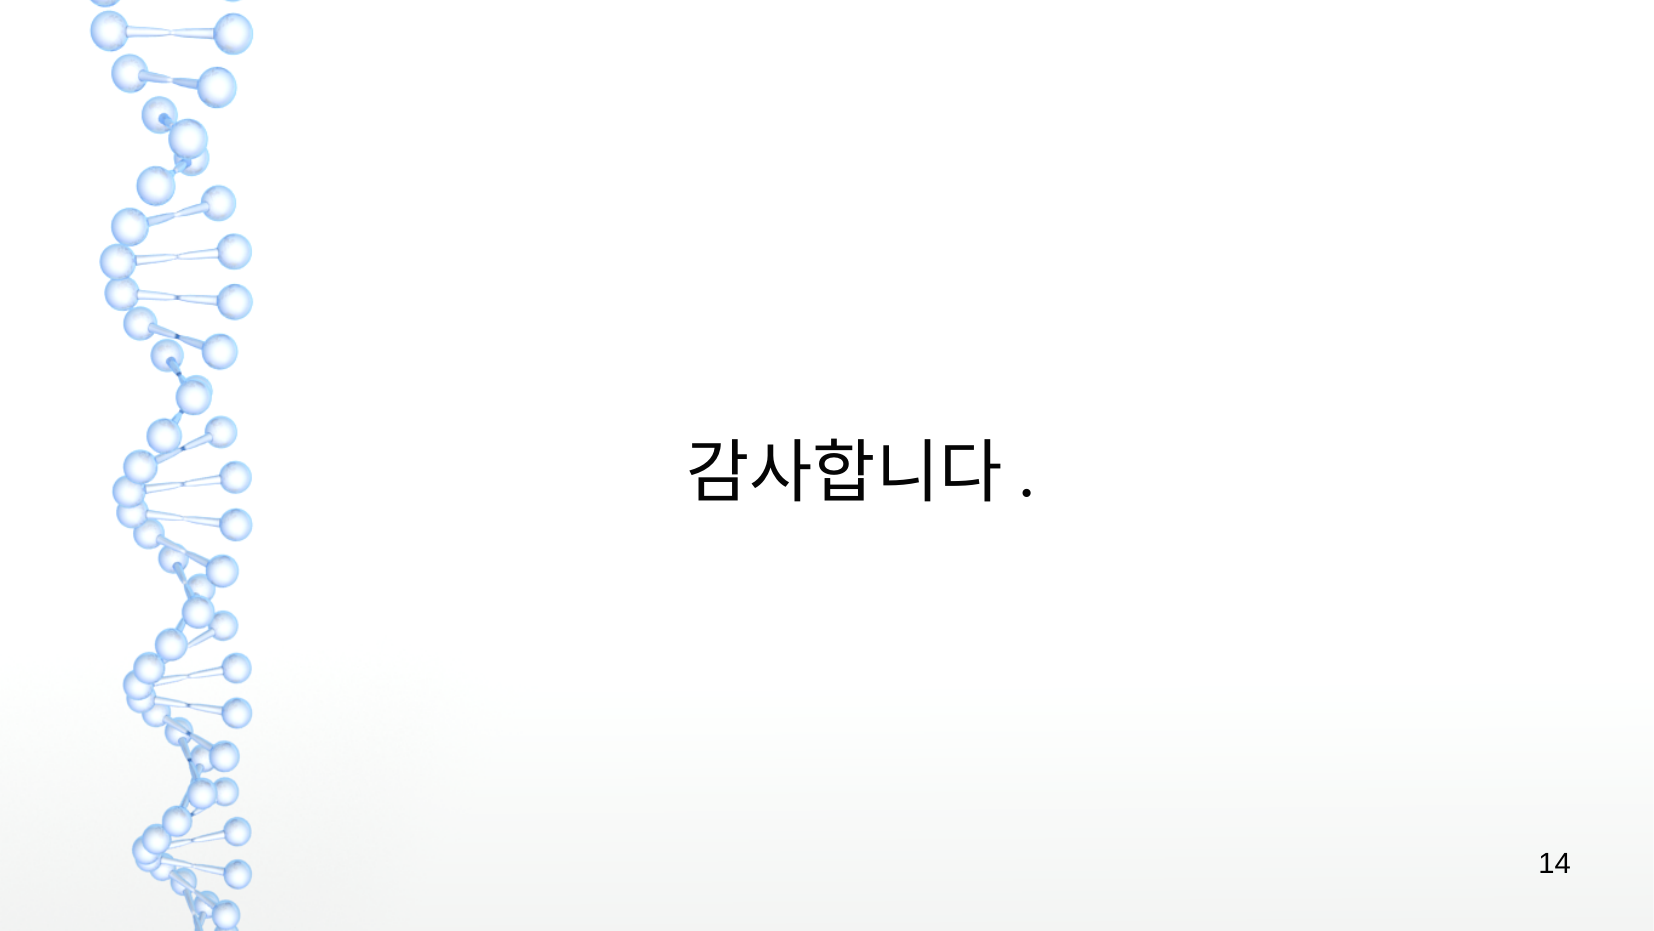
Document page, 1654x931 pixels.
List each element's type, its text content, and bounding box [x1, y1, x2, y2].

title 감사합니다. [265, 0, 1595, 513]
picture [0, 0, 1654, 931]
